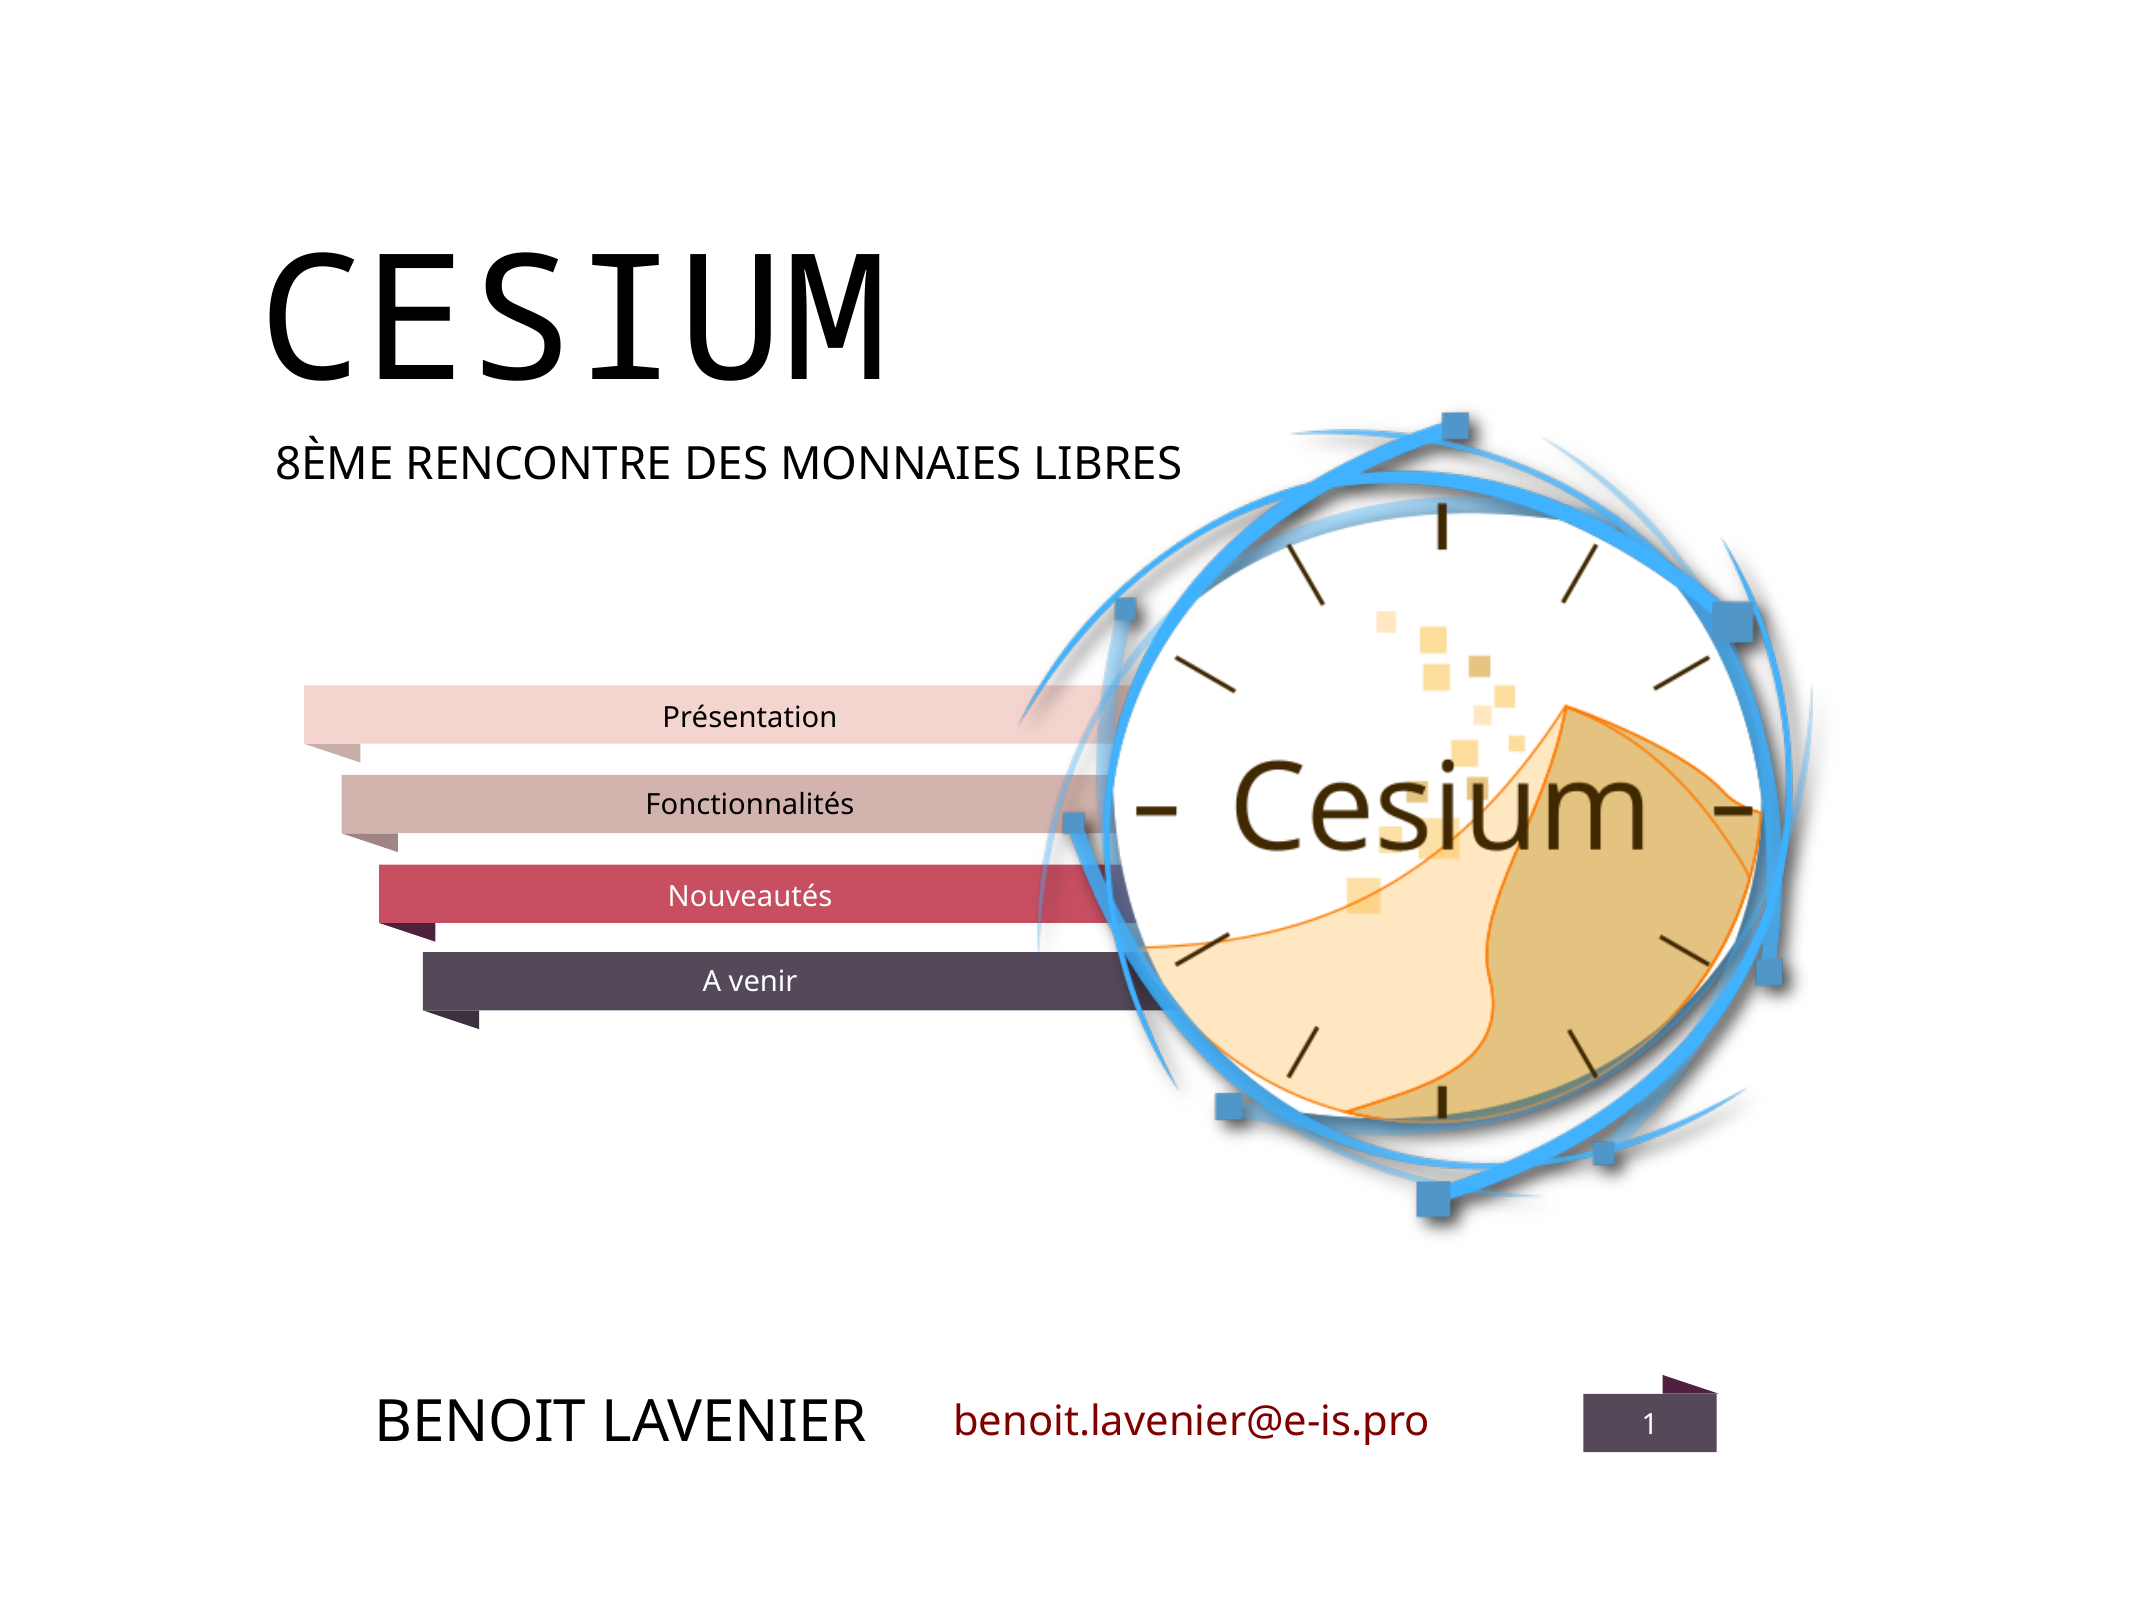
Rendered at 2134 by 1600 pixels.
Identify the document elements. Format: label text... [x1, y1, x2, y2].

title CESIUM [249, 193, 1967, 423]
list Nouveautés [468, 869, 1003, 920]
list Présentation [468, 690, 1003, 741]
list BENOIT LAVENIER [366, 1375, 1040, 1461]
picture [1003, 398, 1858, 1252]
list A venir [468, 955, 1003, 1006]
list benoit.lavenier@e-is.pro [1040, 1381, 1592, 1457]
list 1 [1592, 1393, 1717, 1453]
list Fonctionnalités [468, 778, 1003, 829]
list 8ème rencontre des monnaies libres [266, 424, 1003, 540]
